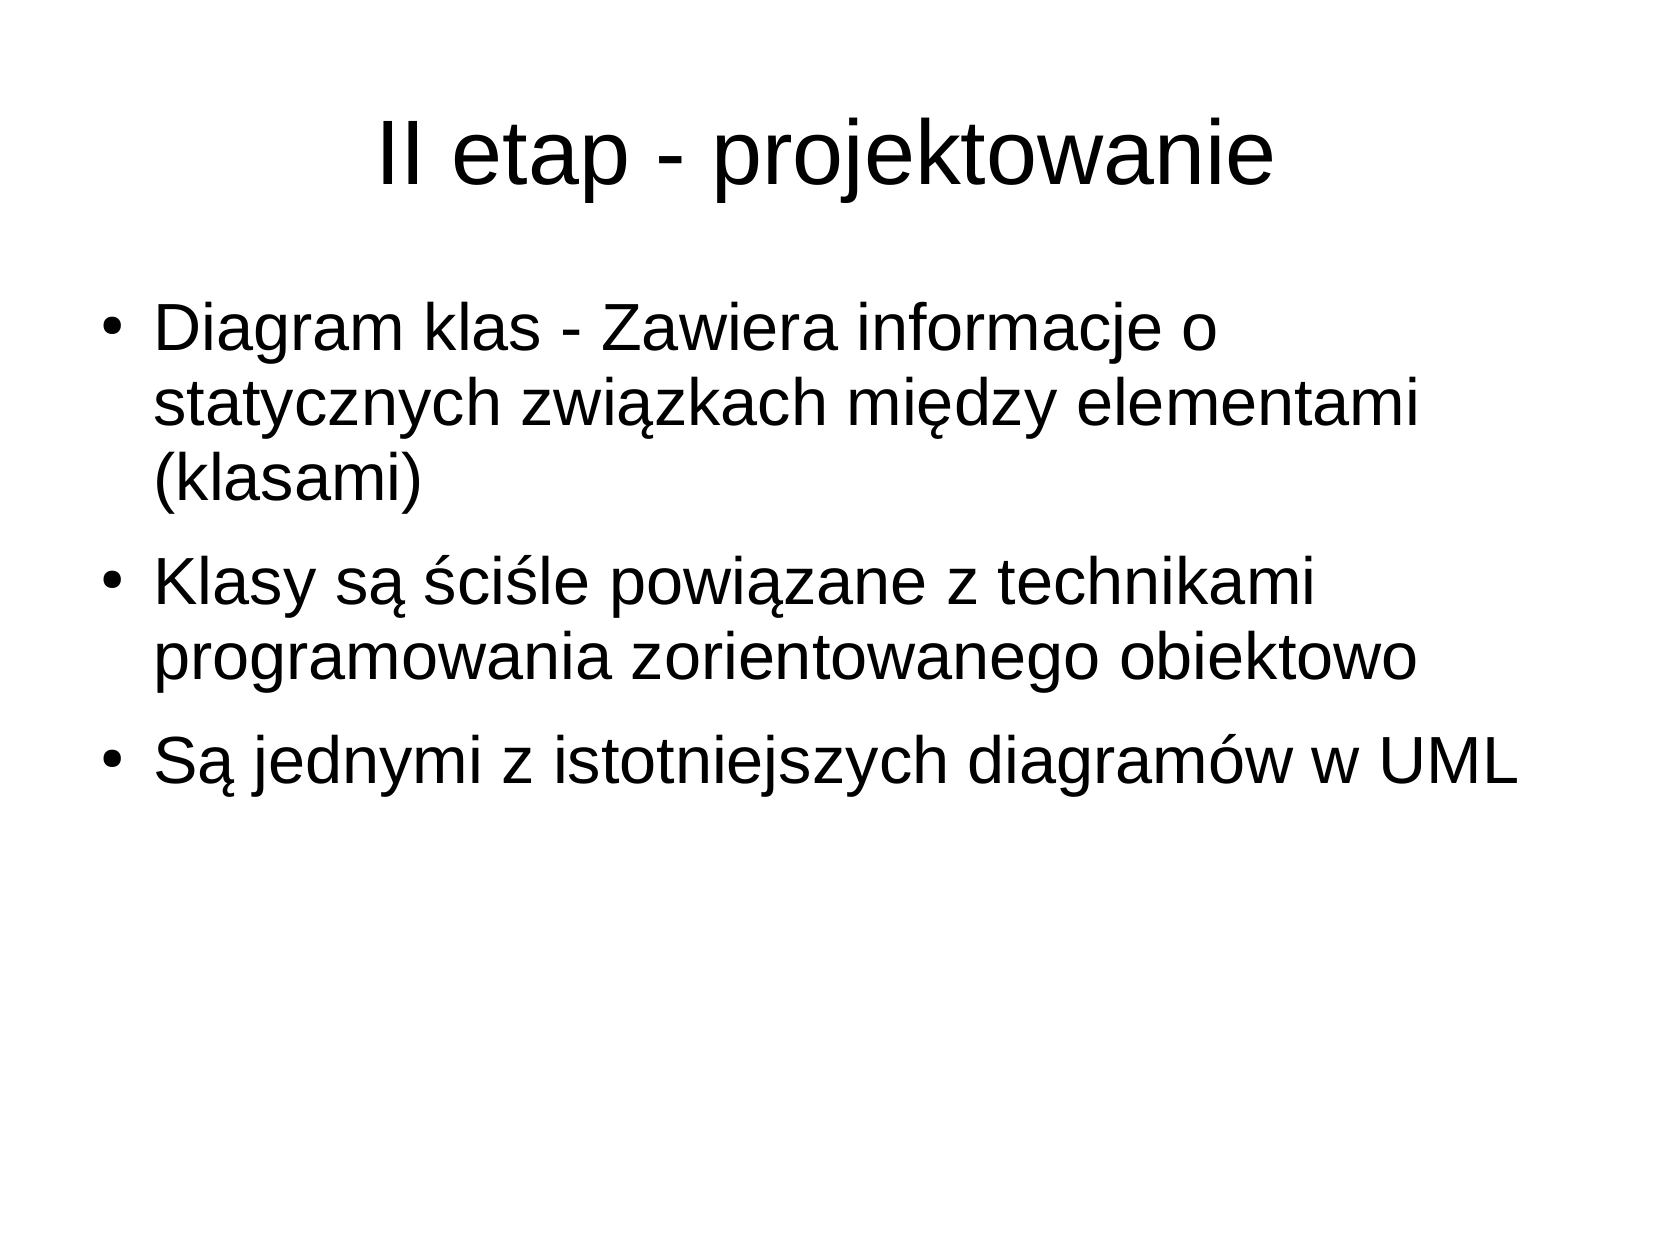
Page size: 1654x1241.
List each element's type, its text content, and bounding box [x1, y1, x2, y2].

title II etap - projektowanie [82, 49, 1571, 257]
list Diagram klas - Zawiera informacje o statycznych związkach między elementami (klasami) Klasy są ściśle powiązane z technikami programowania zorientowanego obiektowo Są jednymi z istotniejszych diagramów w UML [82, 290, 1571, 1109]
